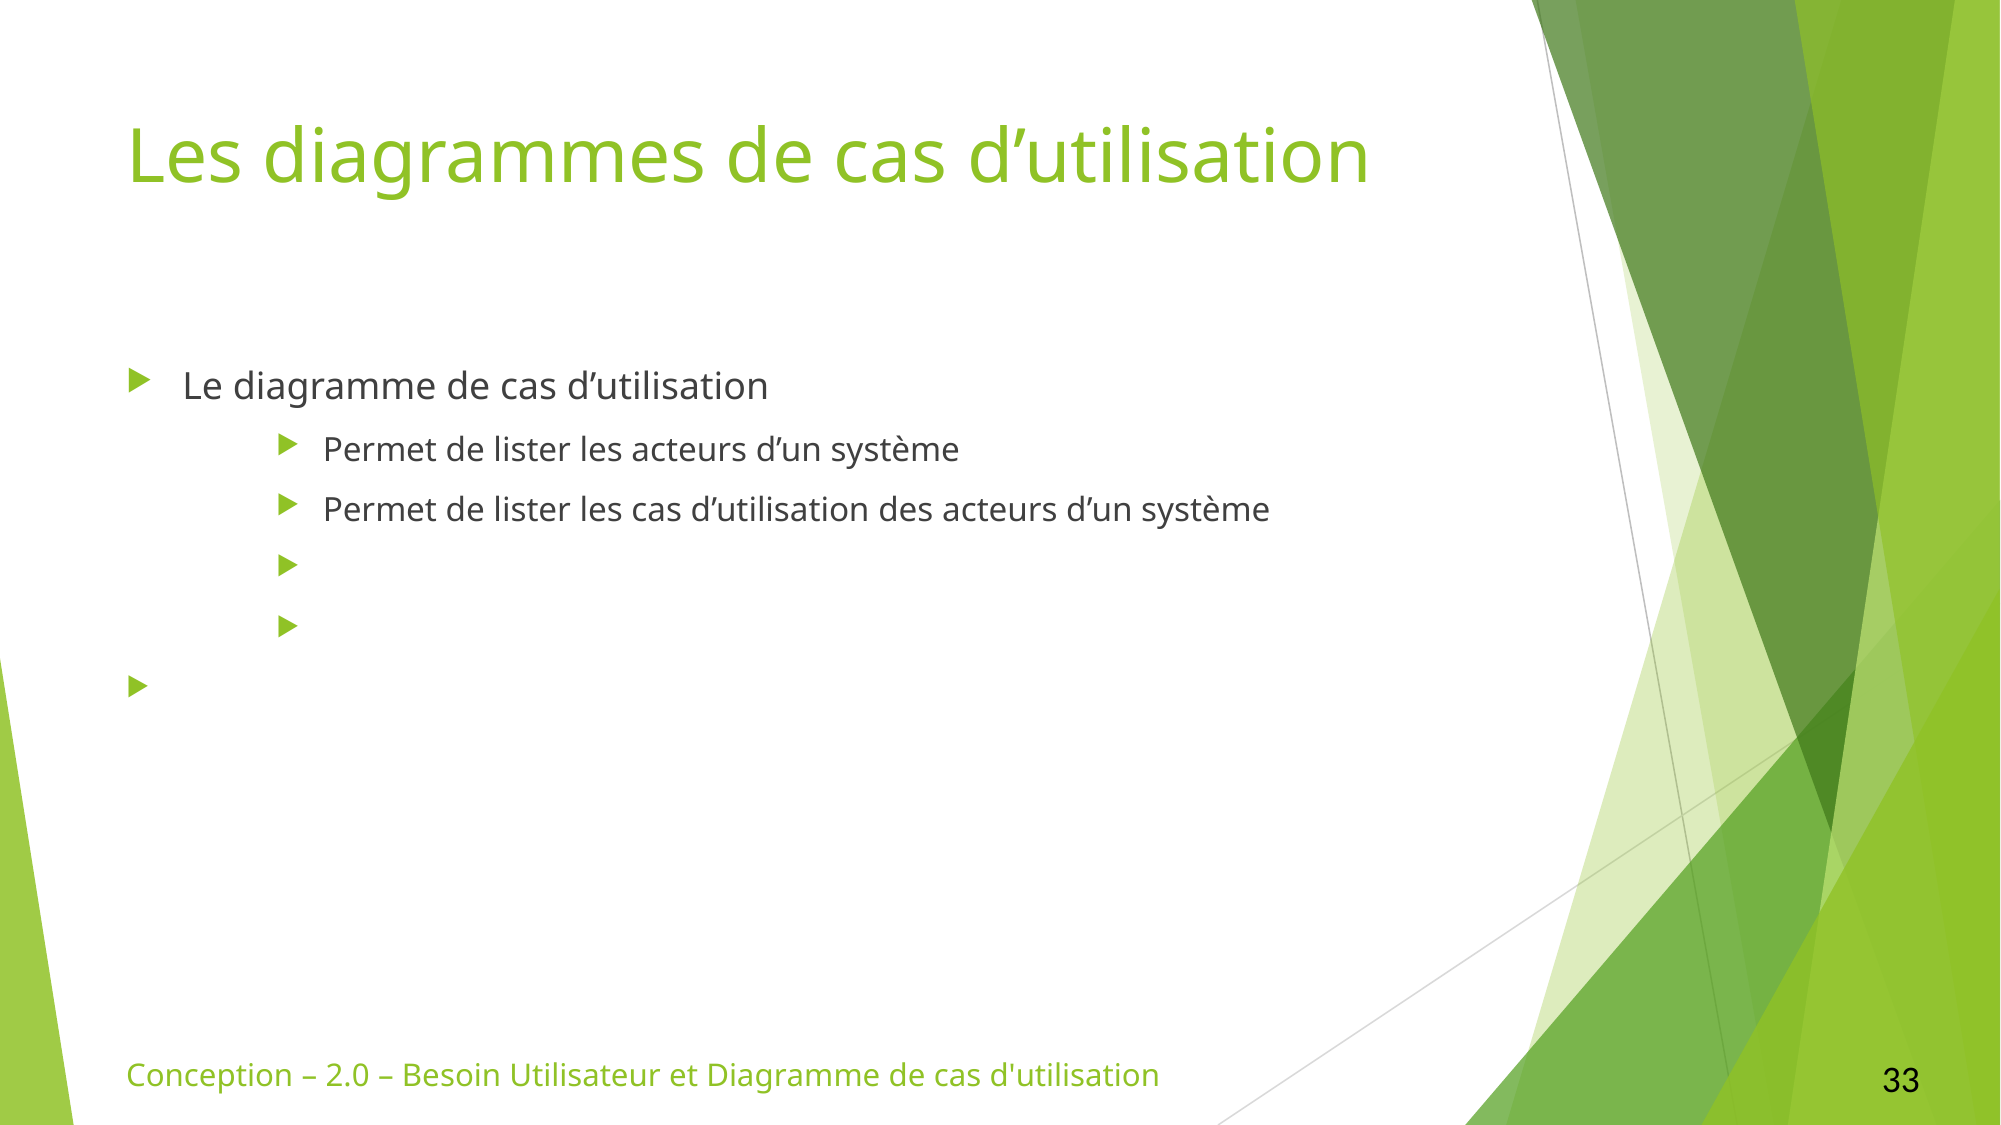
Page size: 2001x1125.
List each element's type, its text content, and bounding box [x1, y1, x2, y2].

title Les diagrammes de cas d’utilisation [111, 99, 1522, 317]
text_box [1866, 1047, 1979, 1108]
list Le diagramme de cas d’utilisation Permet de lister les acteurs d’un système Permet de lister les cas d’utilisation des acteurs d’un système [111, 354, 1522, 992]
text_box Conception – 2.0 – Besoin Utilisateur et Diagramme de cas d'utilisation [111, 1047, 1210, 1109]
